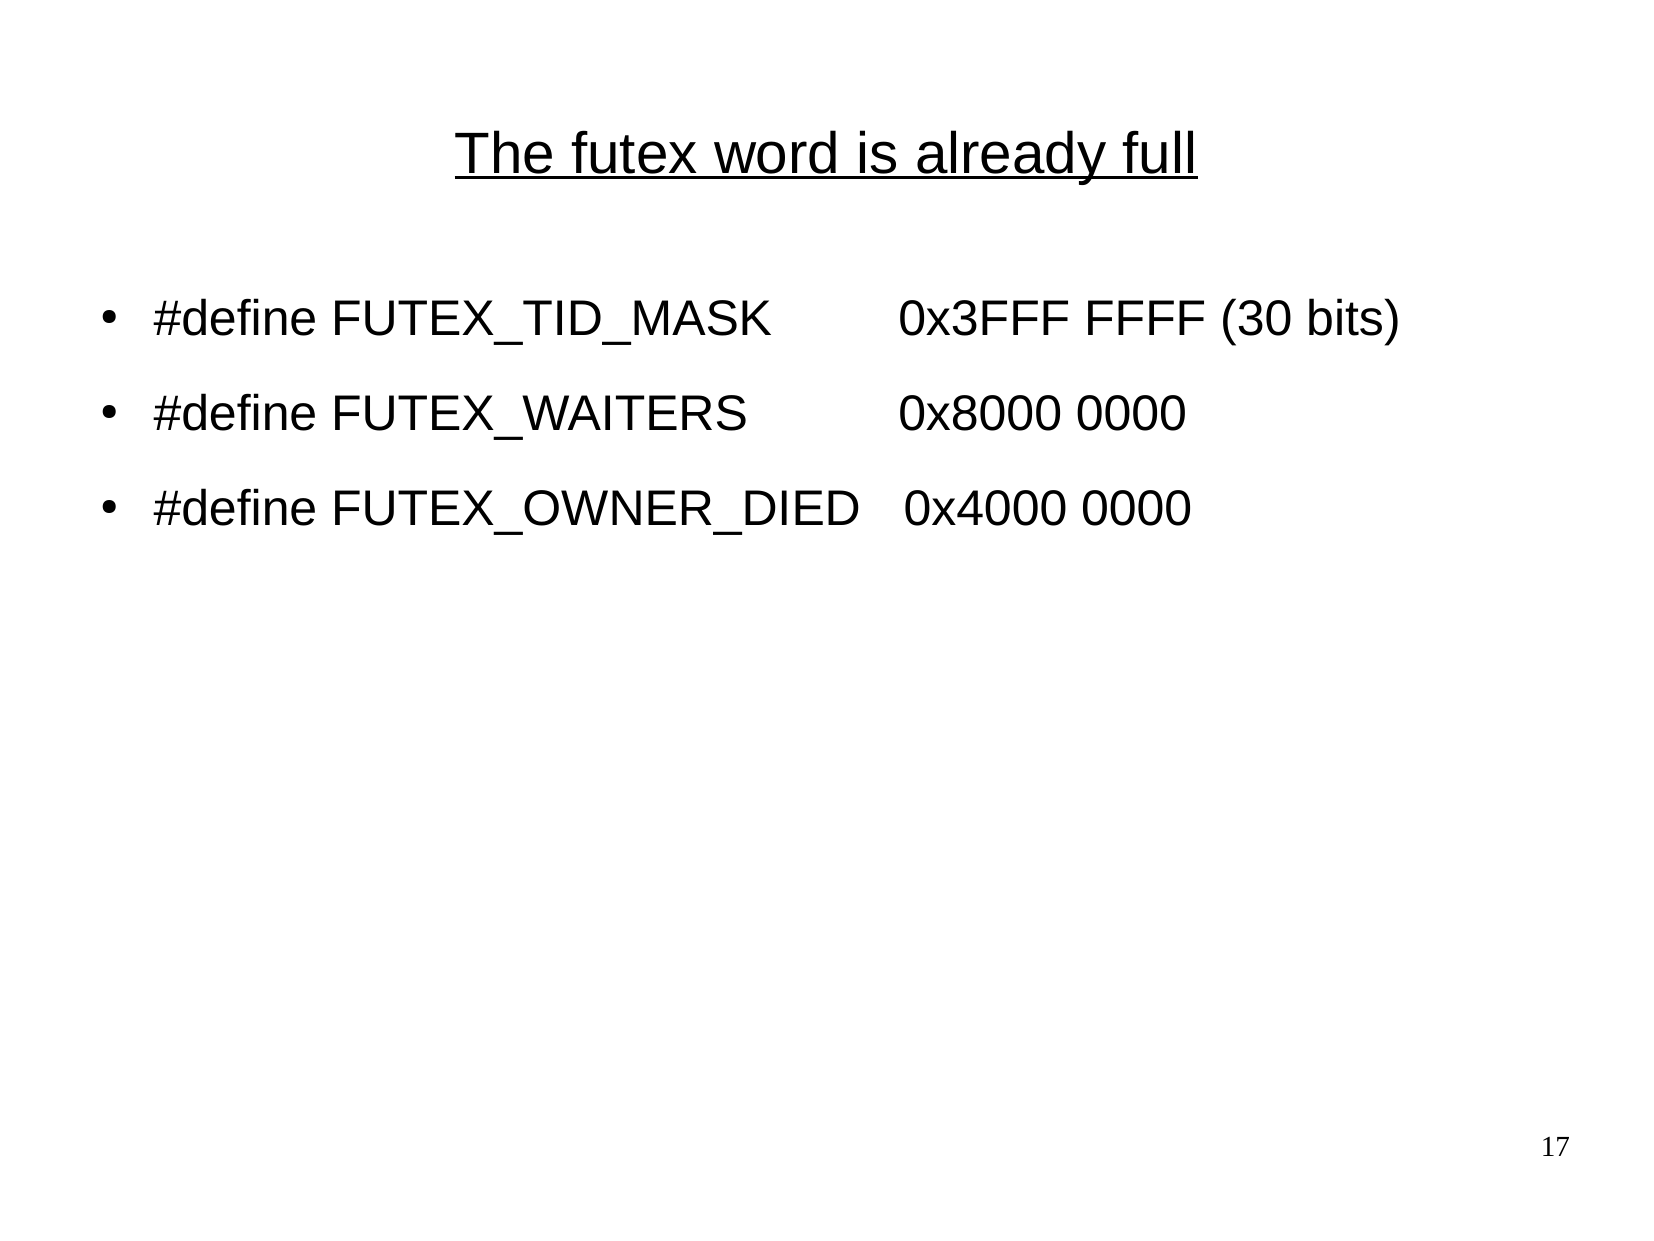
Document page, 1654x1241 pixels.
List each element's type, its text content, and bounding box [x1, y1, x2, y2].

list #define FUTEX_TID_MASK 0x3FFF FFFF (30 bits) #define FUTEX_WAITERS 0x8000 0000 #define FUTEX_OWNER_DIED 0x4000 0000 [82, 290, 1571, 1010]
title The futex word is already full [82, 49, 1571, 257]
